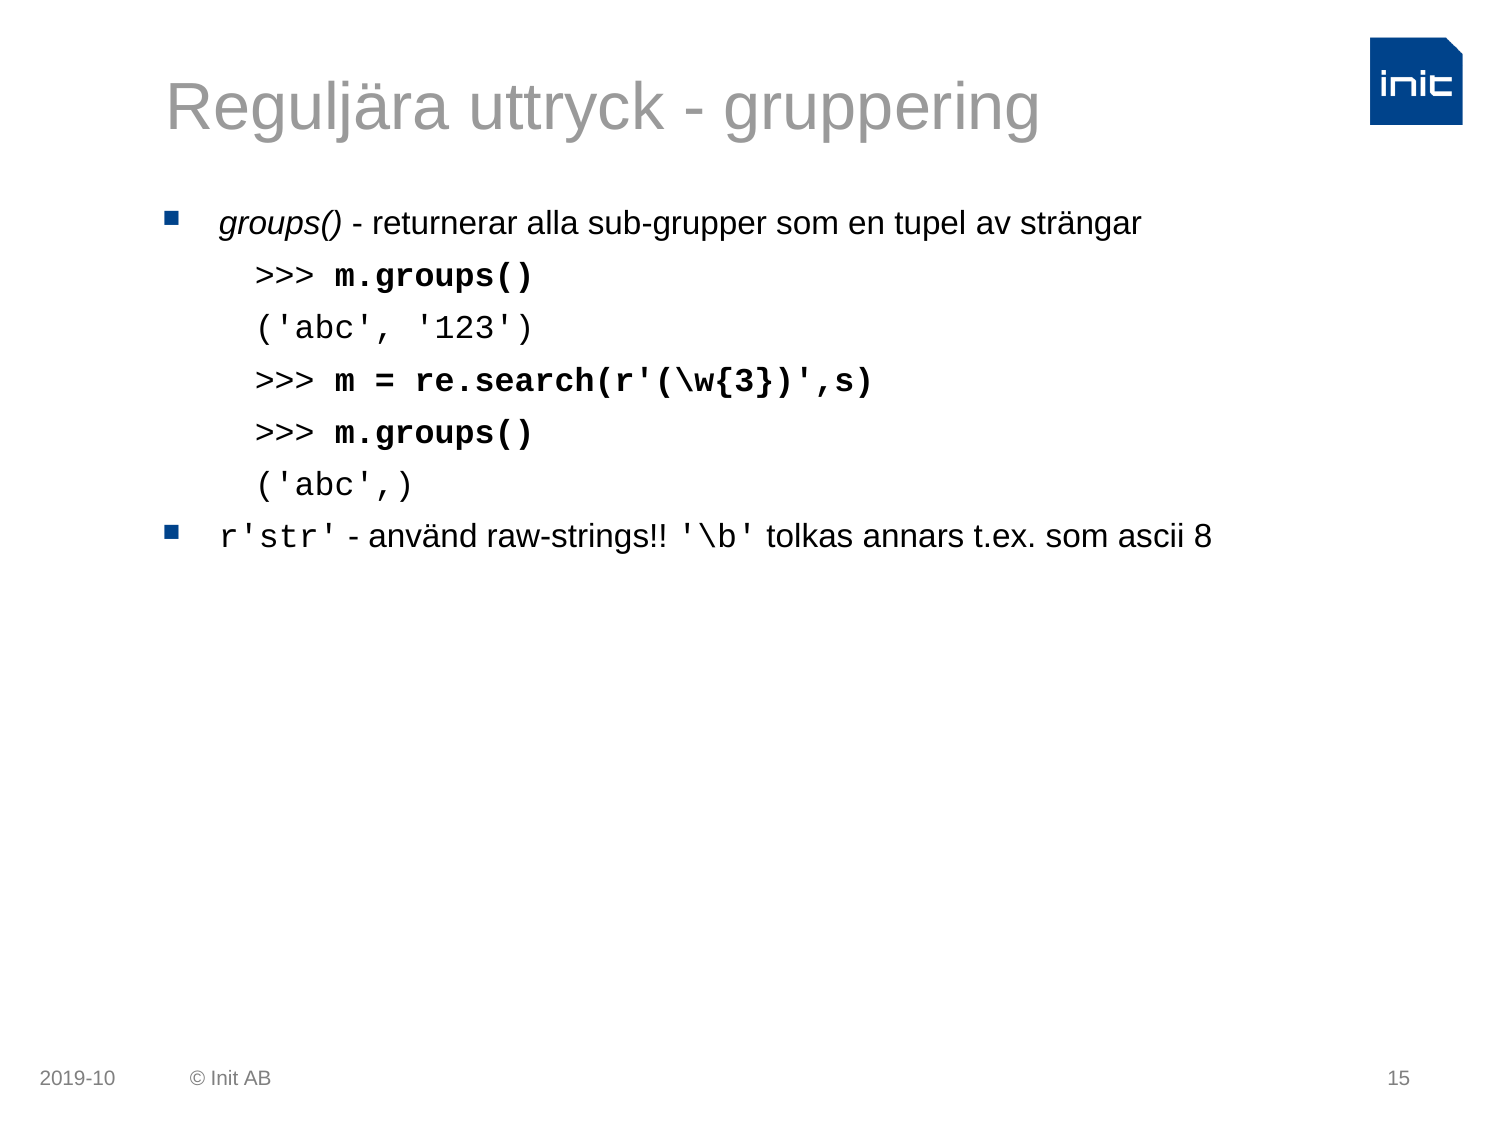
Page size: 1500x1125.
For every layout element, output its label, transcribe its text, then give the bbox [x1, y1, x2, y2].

text_box groups() - returnerar alla sub-grupper som en tupel av strängar >>> m.groups() ('abc', '123') >>> m = re.search(r'(\w{3})',s) >>> m.groups() ('abc',) r'str' - använd raw-strings!! '\b' tolkas annars t.ex. som ascii 8 [150, 189, 1351, 963]
text_box <nummer> [1350, 1037, 1426, 1098]
picture [1370, 37, 1463, 125]
text_box 2019-10 [24, 1037, 151, 1098]
text_box © Init AB [174, 1037, 1326, 1098]
text_box Reguljära uttryck - gruppering [150, 0, 1351, 151]
